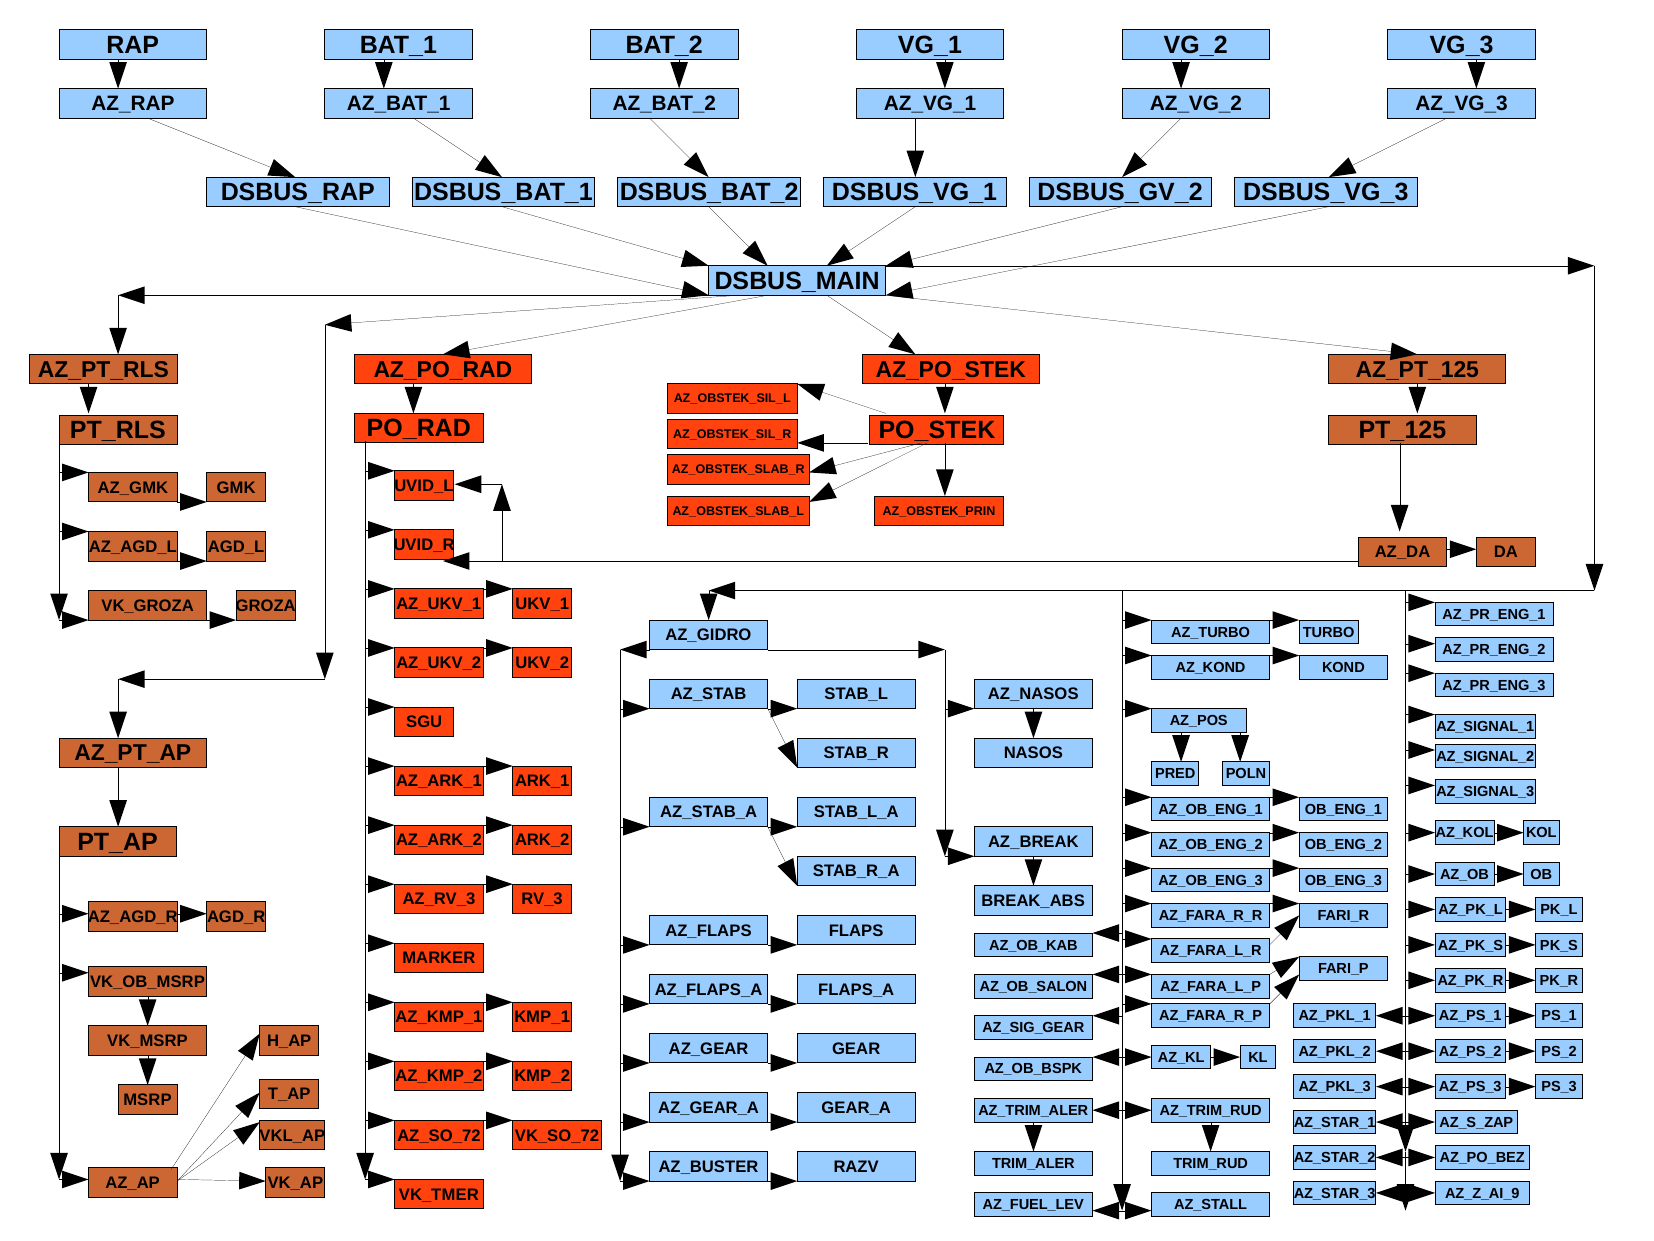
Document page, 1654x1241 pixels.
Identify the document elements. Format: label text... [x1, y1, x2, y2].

text_box TRIM_ALER [974, 1151, 1093, 1176]
text_box AZ_ARK_1 [394, 766, 484, 796]
text_box OB_ENG_2 [1299, 832, 1388, 857]
text_box KMP_2 [512, 1061, 572, 1091]
text_box KMP_1 [512, 1002, 572, 1032]
text_box VK_OB_MSRP [88, 966, 207, 997]
text_box TURBO [1299, 620, 1359, 644]
text_box OB [1523, 862, 1560, 886]
text_box UKV_2 [512, 647, 572, 678]
text_box AZ_SIGNAL_1 [1435, 714, 1536, 739]
text_box AZ_OB_KAB [974, 933, 1093, 957]
text_box GROZA [236, 590, 296, 621]
text_box VK_GROZA [88, 590, 207, 621]
text_box DSBUS_RAP [206, 177, 390, 207]
text_box AZ_OBSTEK_SLAB_L [667, 496, 810, 526]
text_box AZ_PS_3 [1435, 1074, 1506, 1099]
text_box FLAPS_A [797, 974, 916, 1004]
text_box AZ_KMP_1 [394, 1002, 484, 1032]
text_box PO_RAD [354, 413, 484, 443]
text_box DSBUS_GV_2 [1029, 177, 1212, 207]
text_box AZ_SO_72 [394, 1120, 484, 1150]
text_box MARKER [394, 943, 484, 973]
text_box AZ_OBSTEK_SIL_R [667, 419, 798, 449]
text_box BAT_2 [590, 29, 739, 60]
text_box AGD_R [206, 901, 266, 932]
text_box AZ_TURBO [1151, 620, 1270, 644]
text_box STAB_L [797, 679, 916, 709]
text_box AZ_AP [88, 1167, 178, 1198]
text_box FARI_R [1299, 903, 1388, 928]
text_box DSBUS_VG_1 [823, 177, 1007, 207]
text_box PT_125 [1328, 415, 1477, 445]
text_box AZ_KL [1151, 1045, 1211, 1069]
text_box DA [1476, 537, 1536, 567]
text_box AZ_FARA_R_P [1151, 1003, 1270, 1028]
text_box AZ_TRIM_ALER [974, 1098, 1093, 1123]
text_box NASOS [974, 738, 1093, 768]
text_box AZ_STAB [649, 679, 768, 709]
text_box AZ_SIG_GEAR [974, 1015, 1093, 1040]
text_box UVID_L [394, 470, 454, 501]
text_box AZ_GMK [88, 472, 178, 502]
text_box AZ_FARA_L_R [1151, 938, 1270, 963]
text_box AZ_Z_AI_9 [1435, 1181, 1530, 1205]
text_box AZ_AGD_R [88, 901, 178, 932]
text_box AZ_FLAPS_A [649, 974, 768, 1004]
text_box AZ_VG_3 [1387, 88, 1536, 119]
text_box DSBUS_MAIN [708, 265, 886, 296]
text_box AZ_NASOS [974, 679, 1093, 709]
text_box AZ_PO_BEZ [1435, 1145, 1530, 1170]
text_box AZ_STALL [1151, 1192, 1270, 1217]
text_box DSBUS_BAT_2 [617, 177, 801, 207]
text_box GMK [206, 472, 266, 502]
text_box UKV_1 [512, 588, 572, 619]
text_box DSBUS_BAT_1 [412, 177, 595, 207]
text_box UVID_R [394, 529, 454, 560]
text_box VK_SO_72 [512, 1120, 602, 1150]
text_box AZ_GEAR [649, 1033, 768, 1063]
text_box AZ_FARA_L_P [1151, 974, 1270, 999]
text_box PO_STEK [869, 415, 1004, 445]
text_box STAB_R [797, 738, 916, 768]
text_box AGD_L [206, 531, 266, 562]
text_box AZ_OB_SALON [974, 974, 1093, 999]
text_box AZ_DA [1358, 537, 1447, 567]
text_box PK_L [1535, 897, 1583, 922]
text_box AZ_PR_ENG_2 [1435, 637, 1554, 662]
text_box ARK_2 [512, 825, 572, 855]
text_box DSBUS_VG_3 [1234, 177, 1418, 207]
text_box H_AP [259, 1025, 319, 1056]
text_box AZ_VG_1 [856, 88, 1004, 119]
text_box GEAR [797, 1033, 916, 1063]
text_box RAZV [797, 1151, 916, 1182]
text_box AZ_BUSTER [649, 1151, 768, 1182]
text_box AZ_ARK_2 [394, 825, 484, 855]
text_box AZ_FARA_R_R [1151, 903, 1270, 928]
text_box AZ_FUEL_LEV [974, 1192, 1093, 1217]
text_box PK_R [1535, 968, 1583, 993]
text_box AZ_PR_ENG_3 [1435, 673, 1554, 697]
text_box GEAR_A [797, 1092, 916, 1123]
text_box AZ_PT_RLS [29, 354, 178, 384]
text_box RAP [59, 29, 207, 60]
text_box AZ_POS [1151, 708, 1247, 733]
text_box PS_2 [1535, 1039, 1583, 1063]
text_box KOND [1299, 655, 1388, 680]
text_box AZ_UKV_1 [394, 588, 484, 619]
text_box VK_AP [265, 1167, 325, 1198]
text_box SGU [394, 707, 454, 737]
text_box STAB_L_A [797, 797, 916, 827]
text_box VG_2 [1122, 29, 1270, 60]
text_box AZ_STAR_3 [1293, 1181, 1376, 1205]
text_box FARI_P [1299, 956, 1388, 981]
text_box VG_1 [856, 29, 1004, 60]
text_box AZ_OB_ENG_3 [1151, 868, 1270, 892]
text_box AZ_RAP [59, 88, 207, 119]
text_box OB_ENG_3 [1299, 868, 1388, 892]
text_box AZ_FLAPS [649, 915, 768, 945]
text_box AZ_PS_1 [1435, 1003, 1506, 1028]
text_box AZ_KOL [1435, 820, 1495, 845]
text_box VK_MSRP [88, 1025, 207, 1056]
text_box POLN [1222, 761, 1270, 786]
text_box PS_1 [1535, 1003, 1583, 1028]
text_box AZ_STAR_2 [1293, 1145, 1376, 1170]
text_box AZ_OB [1435, 862, 1495, 886]
text_box AZ_PR_ENG_1 [1435, 602, 1554, 626]
text_box AZ_KOND [1151, 655, 1270, 680]
text_box AZ_PT_AP [59, 738, 207, 768]
text_box AZ_PK_L [1435, 897, 1506, 922]
text_box AZ_OB_BSPK [974, 1057, 1093, 1081]
text_box ARK_1 [512, 766, 572, 796]
text_box KOL [1523, 820, 1560, 845]
text_box AZ_OB_ENG_2 [1151, 832, 1270, 857]
text_box AZ_OBSTEK_SIL_L [667, 383, 798, 414]
text_box TRIM_RUD [1151, 1151, 1270, 1176]
text_box KL [1240, 1045, 1276, 1069]
text_box AZ_PKL_1 [1293, 1003, 1376, 1028]
text_box AZ_BREAK [974, 826, 1093, 857]
text_box AZ_GEAR_A [649, 1092, 768, 1123]
text_box AZ_PKL_2 [1293, 1039, 1376, 1063]
text_box T_AP [259, 1079, 319, 1109]
text_box RV_3 [512, 884, 572, 914]
text_box AZ_S_ZAP [1435, 1110, 1518, 1134]
text_box OB_ENG_1 [1299, 797, 1388, 821]
text_box AZ_BAT_1 [324, 88, 473, 119]
text_box AZ_STAR_1 [1293, 1110, 1376, 1134]
text_box STAB_R_A [797, 856, 916, 886]
text_box AZ_TRIM_RUD [1151, 1098, 1270, 1123]
text_box AZ_PKL_3 [1293, 1074, 1376, 1099]
text_box AZ_PS_2 [1435, 1039, 1506, 1063]
text_box AZ_BAT_2 [590, 88, 739, 119]
text_box PS_3 [1535, 1074, 1583, 1099]
text_box MSRP [118, 1084, 178, 1115]
text_box VKL_AP [259, 1120, 325, 1150]
text_box AZ_PO_RAD [354, 354, 532, 384]
text_box AZ_STAB_A [649, 797, 768, 827]
text_box AZ_SIGNAL_3 [1435, 779, 1536, 804]
text_box AZ_PT_125 [1328, 354, 1506, 384]
text_box AZ_OB_ENG_1 [1151, 797, 1270, 821]
text_box AZ_GIDRO [649, 620, 768, 650]
text_box AZ_UKV_2 [394, 647, 484, 678]
text_box VG_3 [1387, 29, 1536, 60]
text_box AZ_KMP_2 [394, 1061, 484, 1091]
text_box AZ_RV_3 [394, 884, 484, 914]
text_box AZ_PK_S [1435, 933, 1506, 957]
text_box AZ_OBSTEK_PRIN [874, 496, 1004, 526]
text_box BAT_1 [324, 29, 473, 60]
text_box AZ_SIGNAL_2 [1435, 744, 1536, 768]
text_box FLAPS [797, 915, 916, 945]
text_box AZ_VG_2 [1122, 88, 1270, 119]
text_box AZ_AGD_L [88, 531, 178, 562]
text_box PT_RLS [59, 415, 178, 445]
text_box AZ_PK_R [1435, 968, 1506, 993]
text_box PRED [1151, 761, 1199, 786]
text_box VK_TMER [394, 1179, 484, 1209]
text_box BREAK_ABS [974, 885, 1093, 916]
text_box AZ_OBSTEK_SLAB_R [667, 454, 810, 485]
text_box PT_AP [59, 826, 177, 857]
text_box PK_S [1535, 933, 1583, 957]
text_box AZ_PO_STEK [862, 354, 1040, 384]
